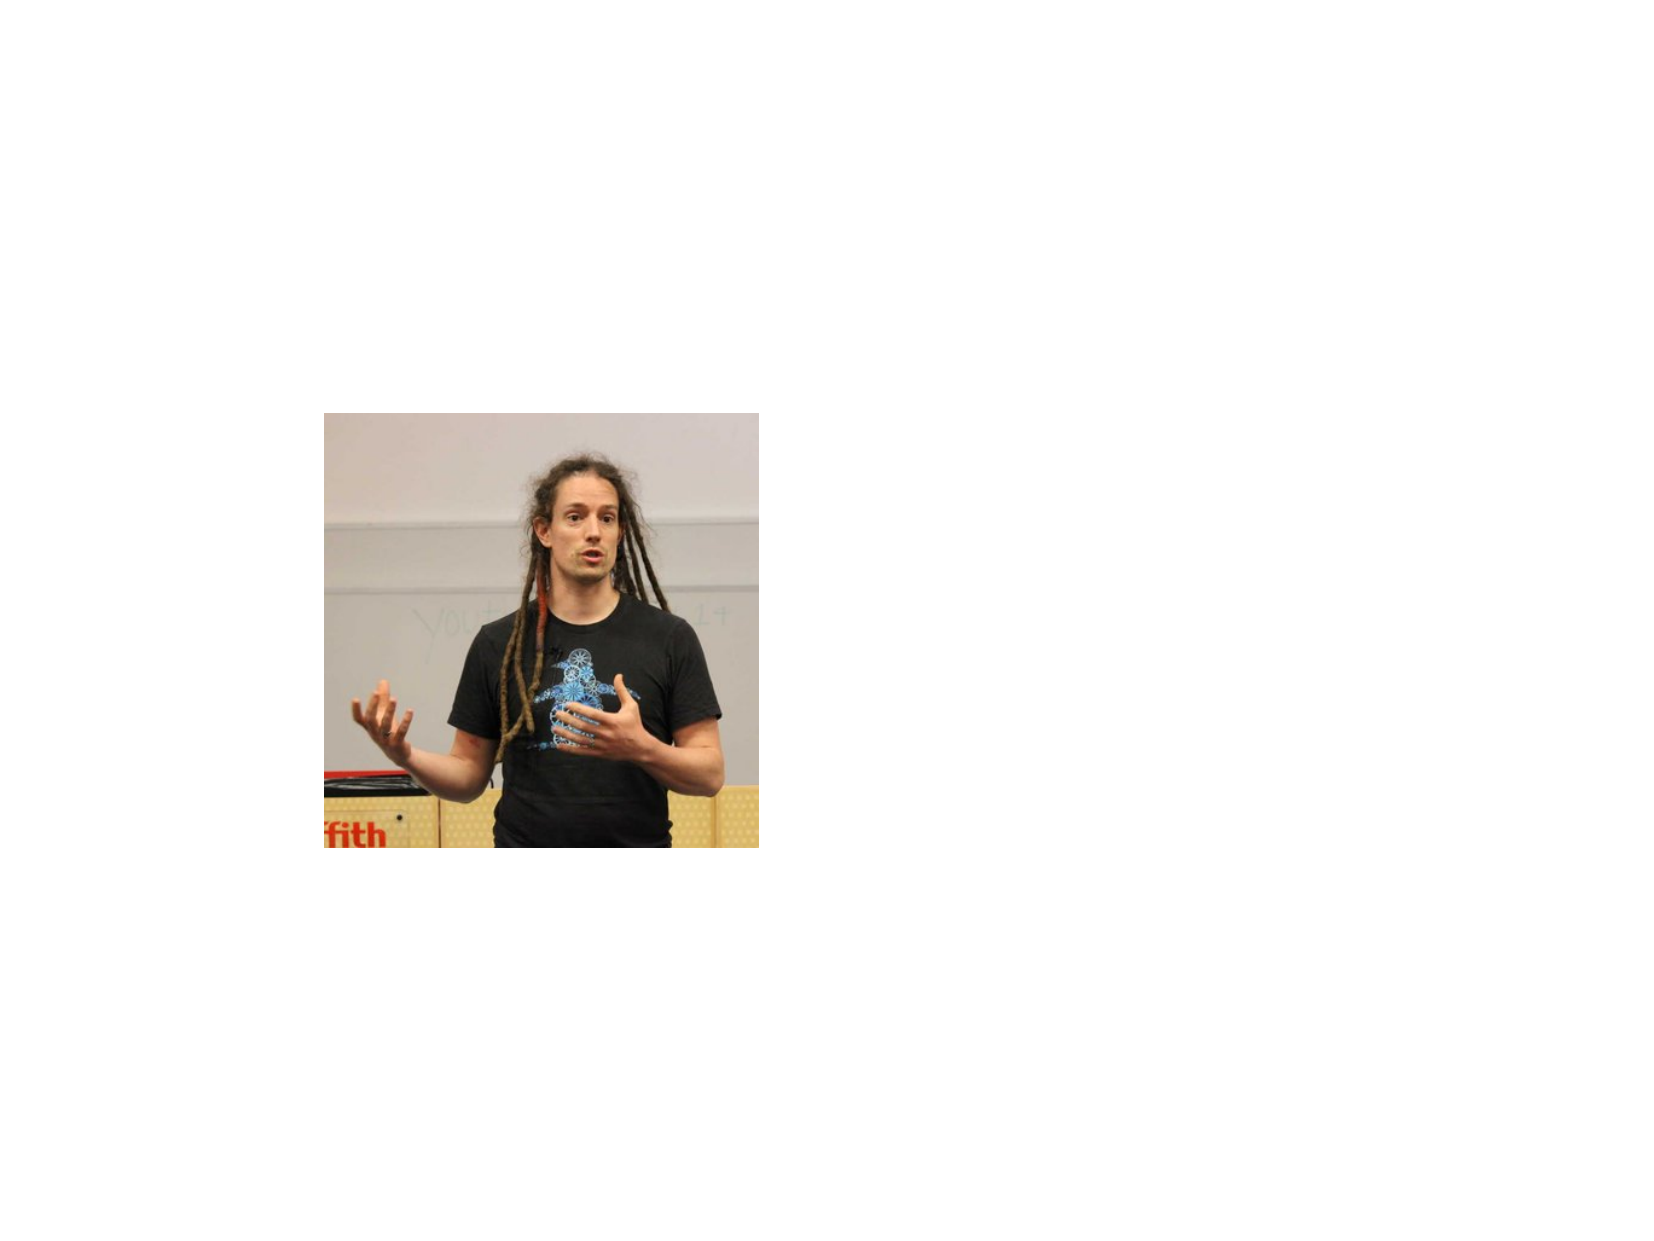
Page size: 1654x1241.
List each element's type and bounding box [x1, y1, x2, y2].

picture [324, 413, 759, 848]
